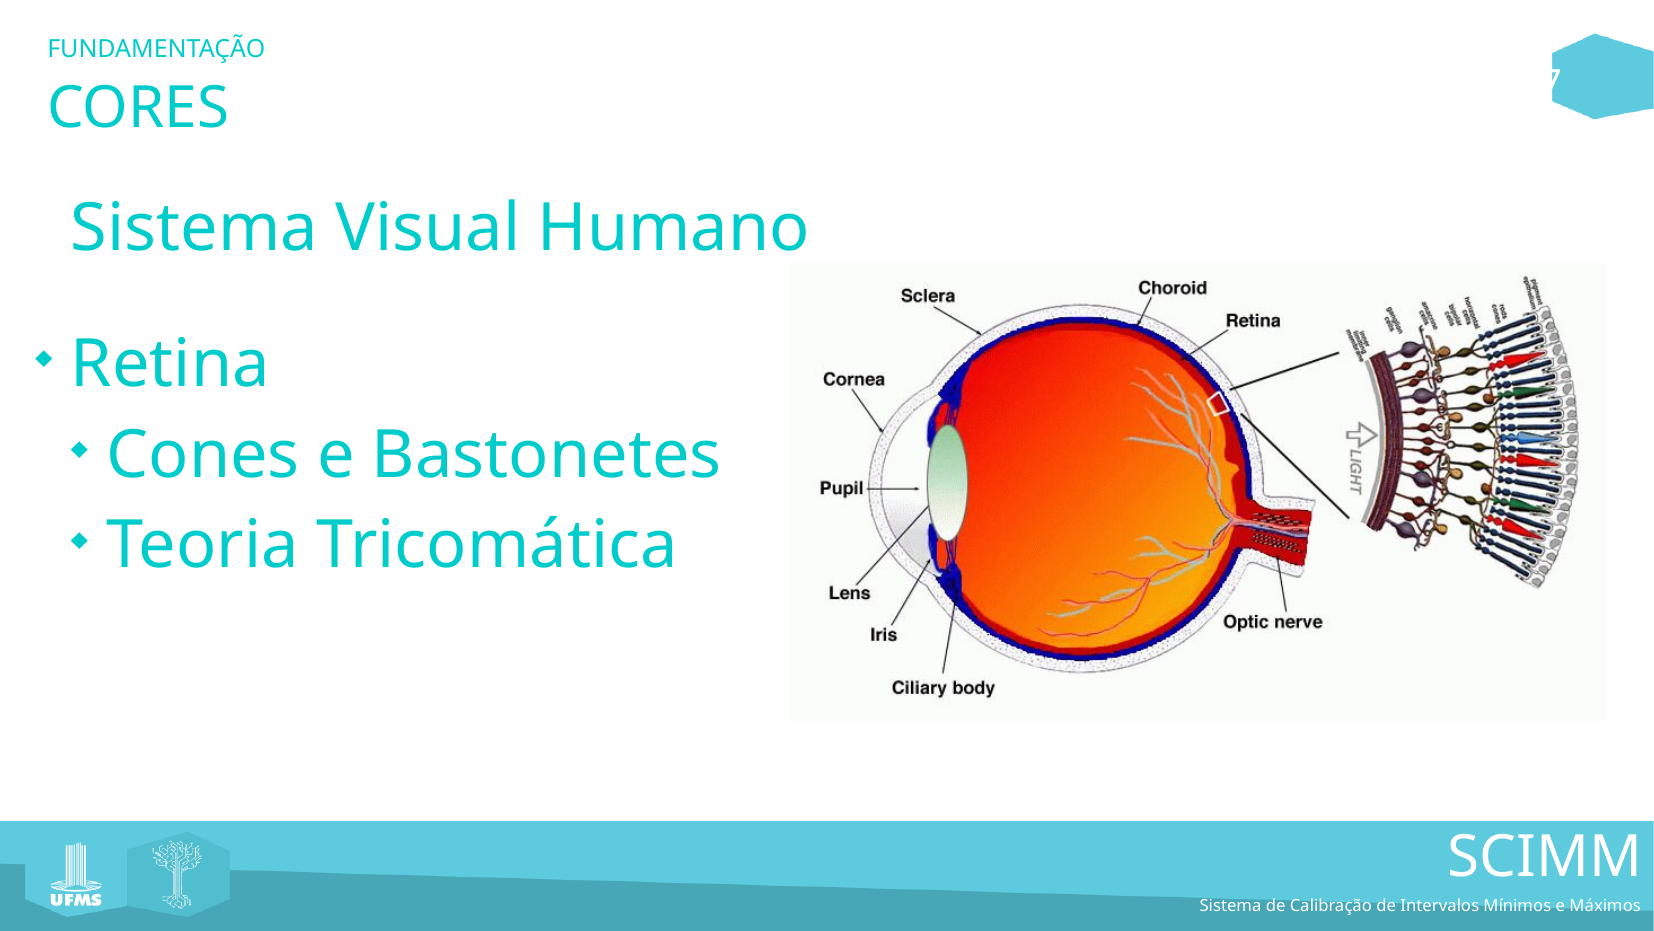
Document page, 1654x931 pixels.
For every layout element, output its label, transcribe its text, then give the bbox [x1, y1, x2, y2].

picture [0, 0, 1654, 931]
title SCIMM Sistema de Calibração de Intervalos Mínimos e Máximos [153, 801, 1642, 931]
subtitle Sistema Visual Humano Retina Cones e Bastonetes Teoria Tricomática [35, 224, 1524, 633]
title FUNDAMENTAÇÃO CORES [11, 10, 1501, 166]
text_box <number> [1559, 49, 1654, 120]
